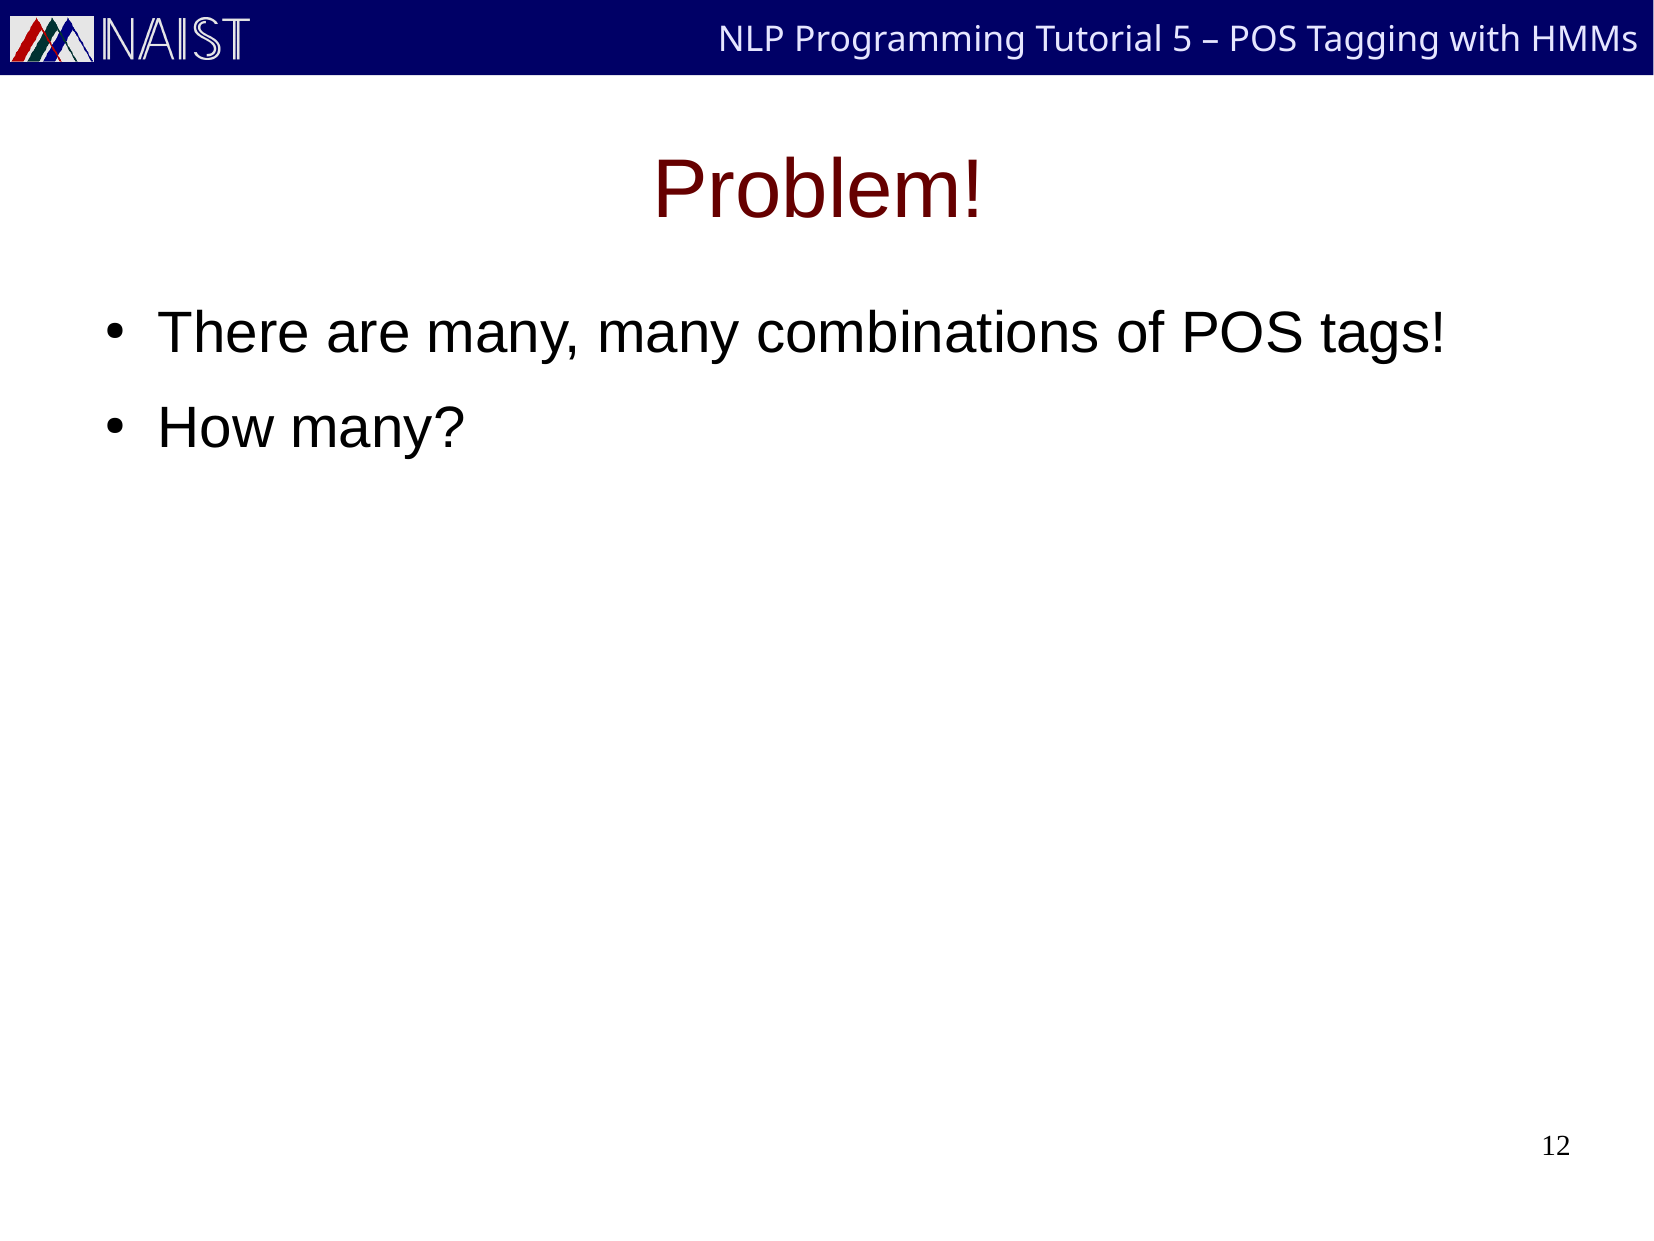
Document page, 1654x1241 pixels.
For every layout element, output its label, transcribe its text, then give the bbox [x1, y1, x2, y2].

picture [10, 16, 94, 62]
title Problem! [75, 92, 1564, 285]
picture [102, 17, 251, 60]
list There are many, many combinations of POS tags! How many? [86, 300, 1576, 1020]
